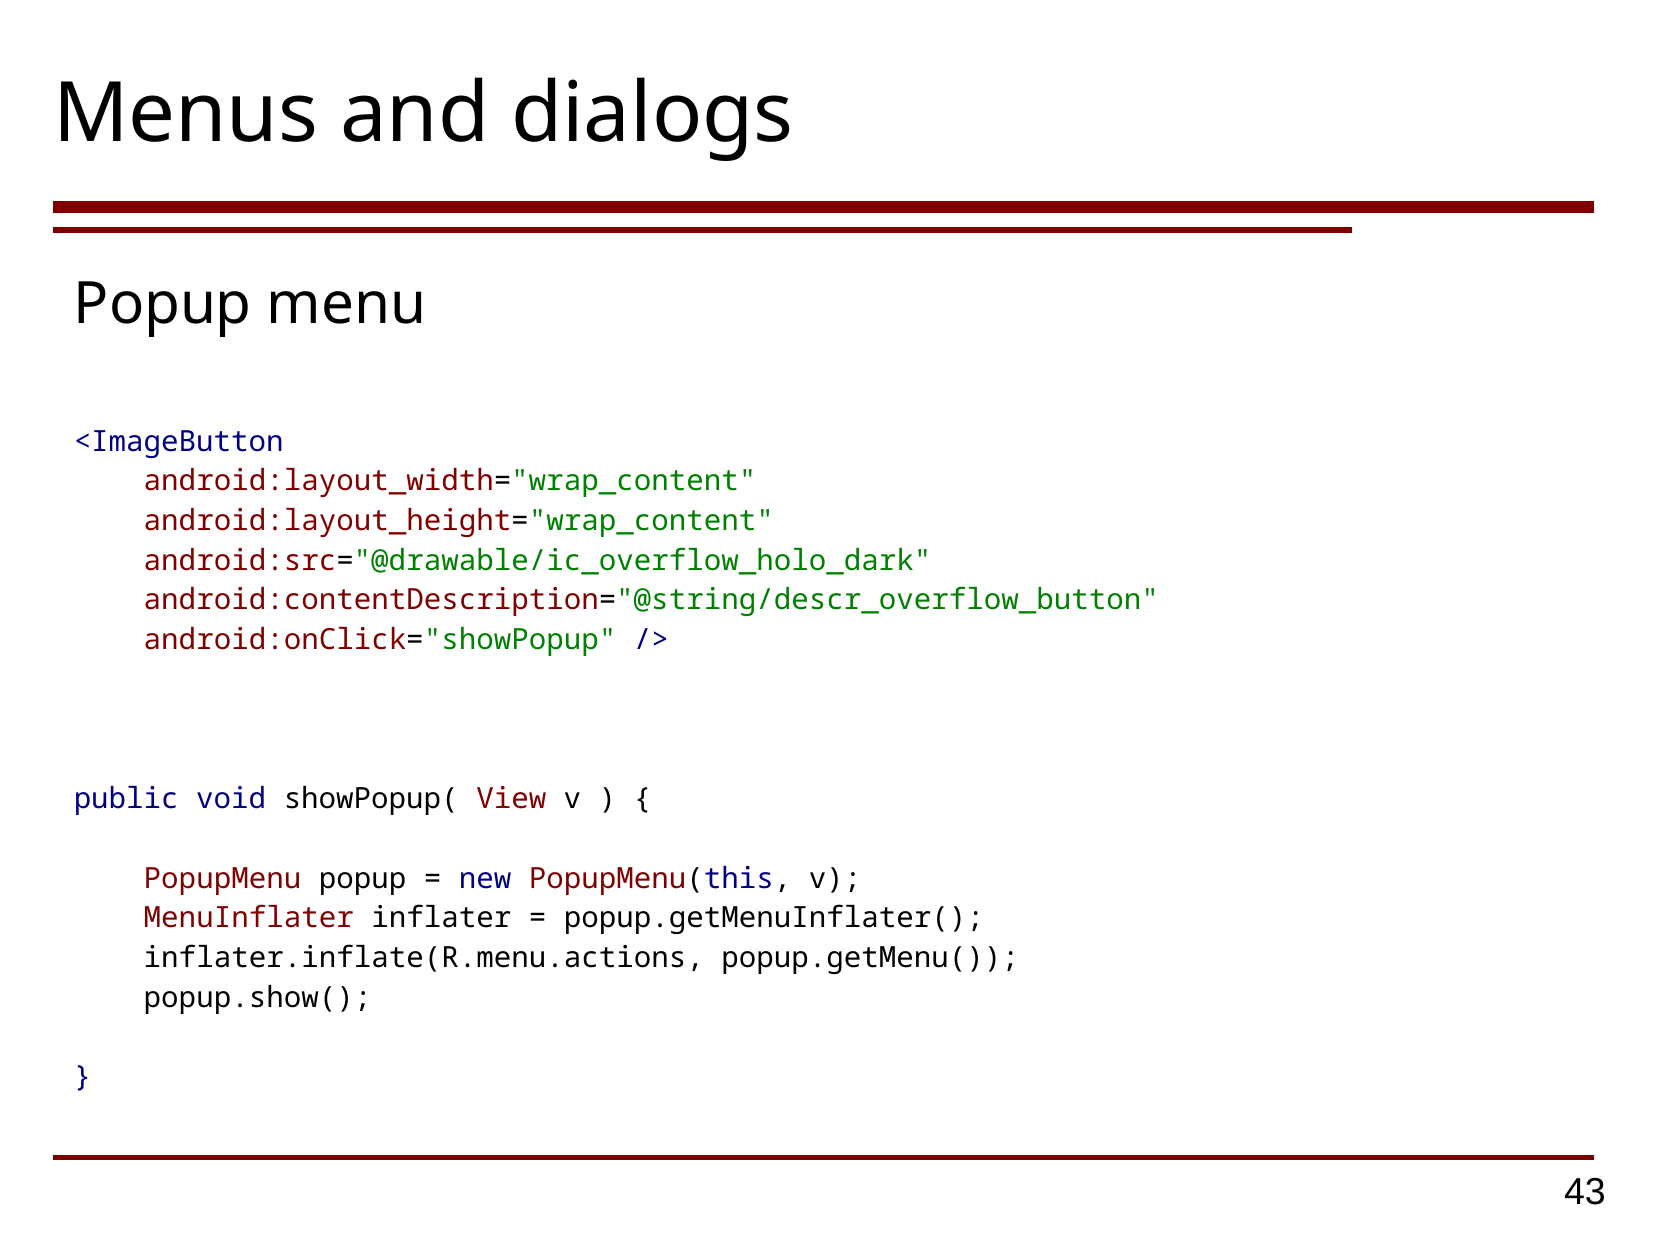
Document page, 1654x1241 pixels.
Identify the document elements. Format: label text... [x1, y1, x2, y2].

subtitle Menus and dialogs [53, 48, 1542, 172]
text_box <número> [35, 1163, 1654, 1221]
text_box Popup menu <ImageButton android:layout_width="wrap_content" android:layout_height="wrap_content" android:src="@drawable/ic_overflow_holo_dark" android:contentDescription="@string/descr_overflow_button" android:onClick="showPopup" /> public void showPopup( View v ) { PopupMenu popup = new PopupMenu(this, v); MenuInflater inflater = popup.getMenuInflater(); inflater.inflate(R.menu.actions, popup.getMenu()); popup.show(); } [59, 253, 1589, 1202]
